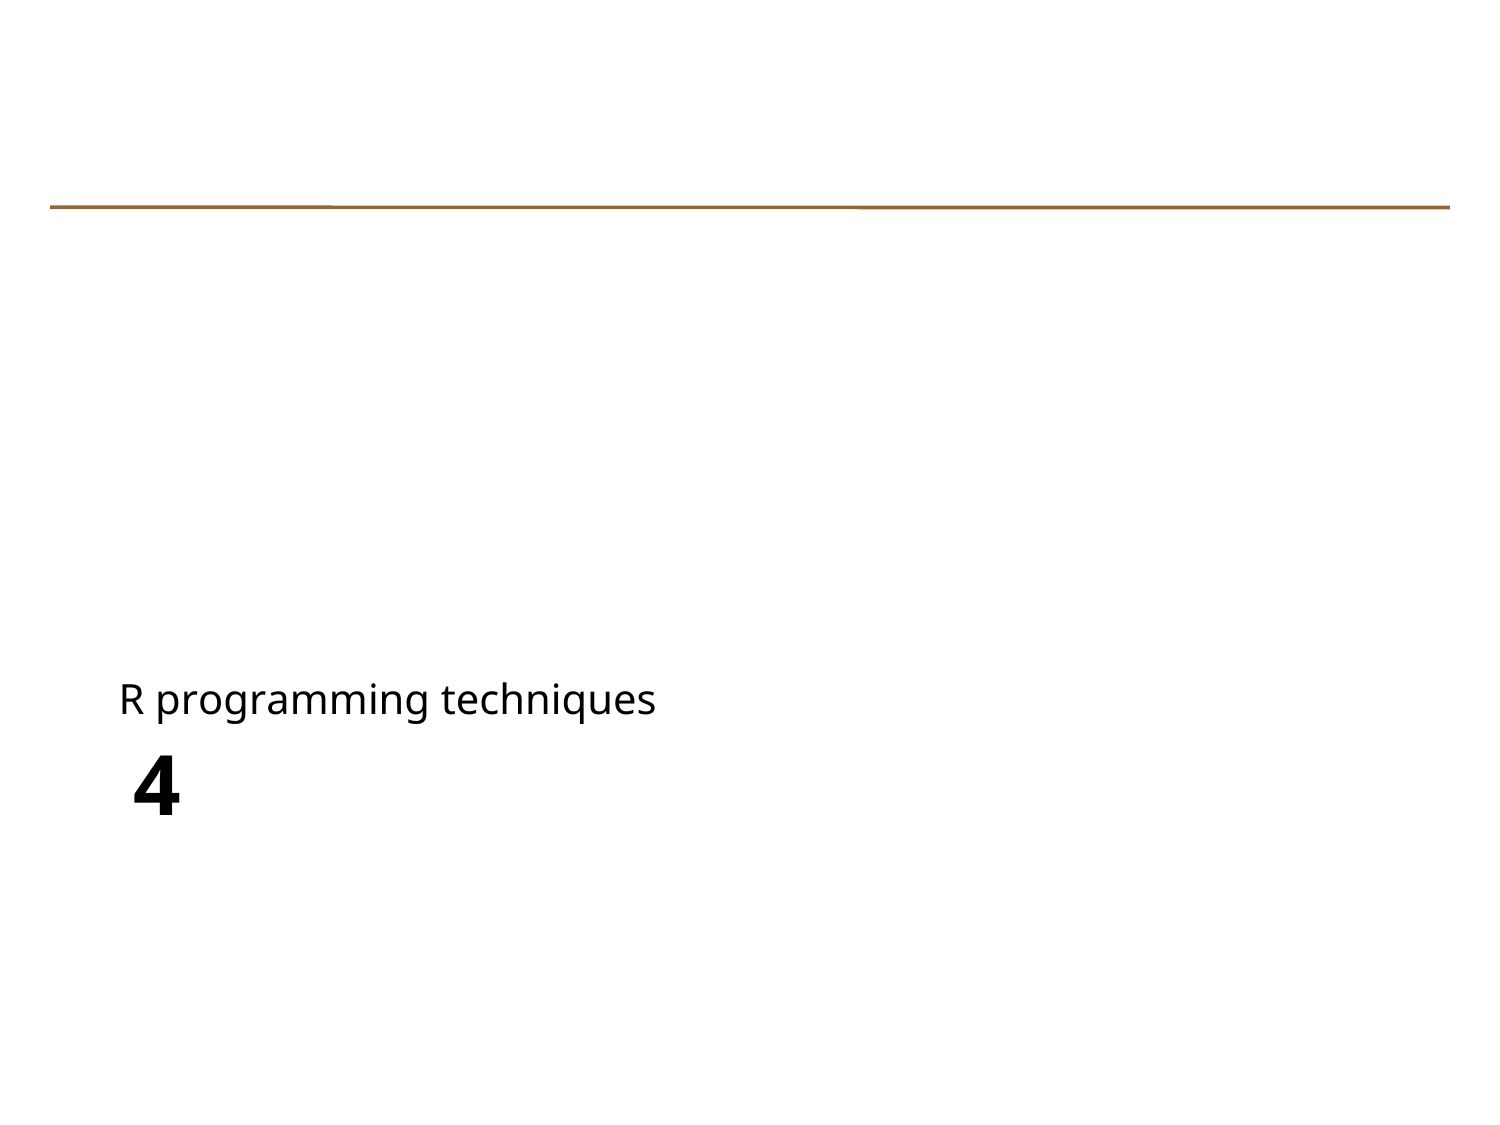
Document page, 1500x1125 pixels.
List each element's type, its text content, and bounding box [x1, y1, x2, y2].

text_box 4 [118, 723, 1394, 947]
text_box R programming techniques [118, 476, 1394, 723]
